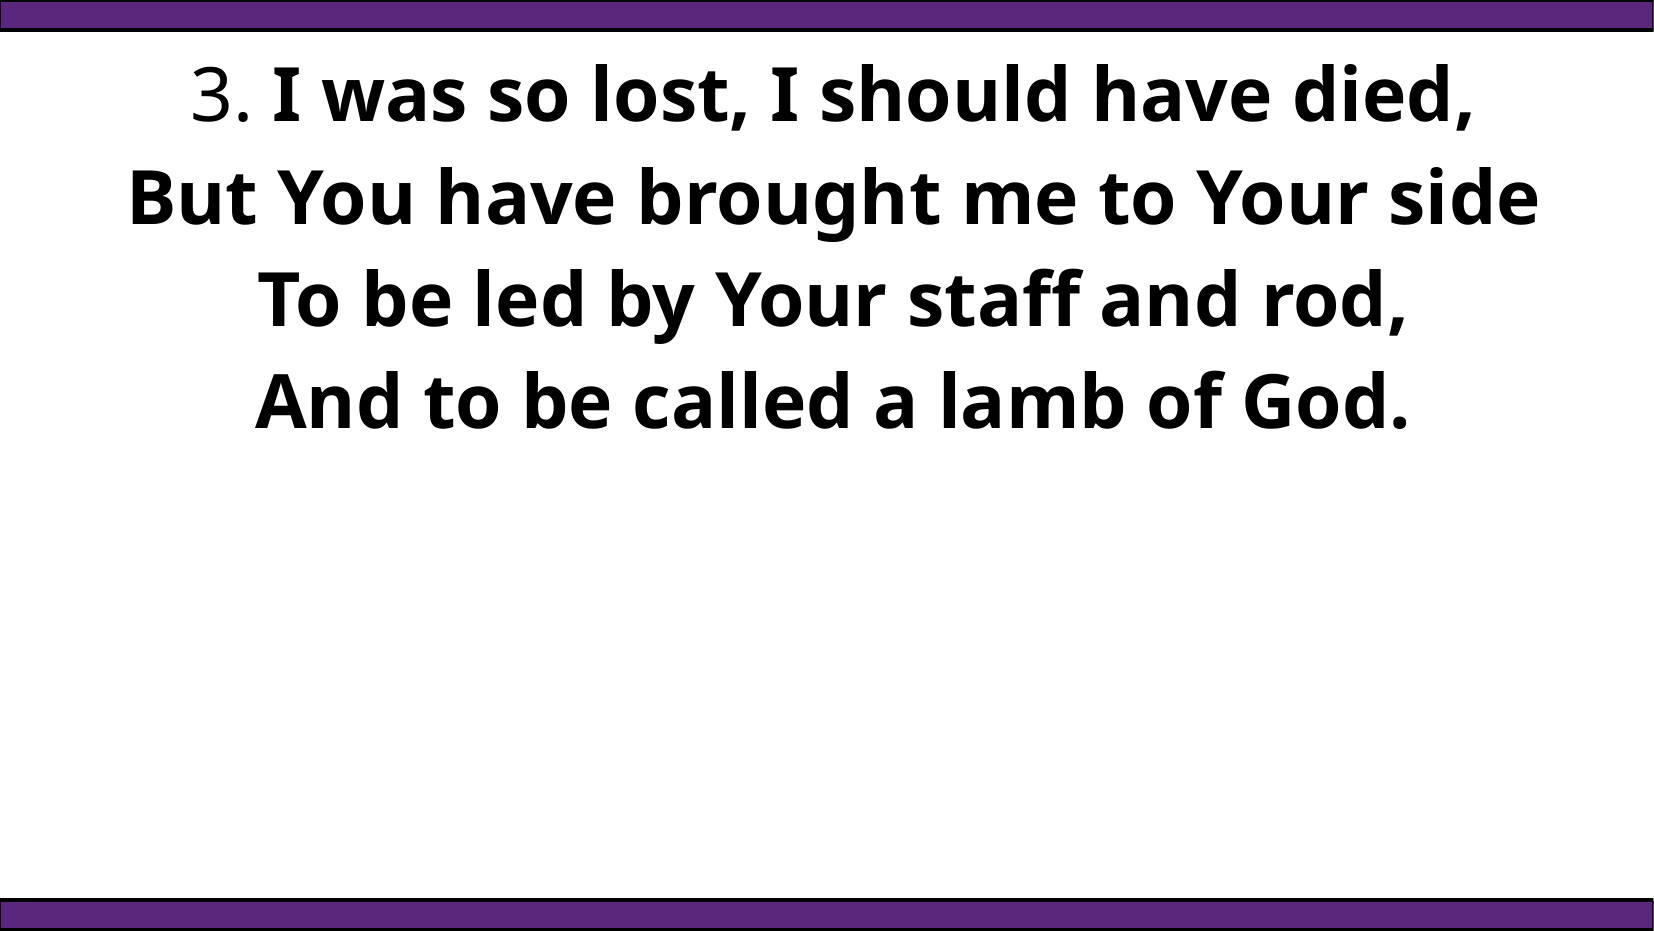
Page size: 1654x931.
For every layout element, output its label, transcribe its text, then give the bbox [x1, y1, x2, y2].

text_box [0, 0, 1654, 31]
text_box 3. I was so lost, I should have died, But You have brought me to Your side To be led by Your staff and rod, And to be called a lamb of God. [91, 34, 1577, 449]
text_box [0, 900, 1654, 931]
picture [0, 31, 1654, 900]
